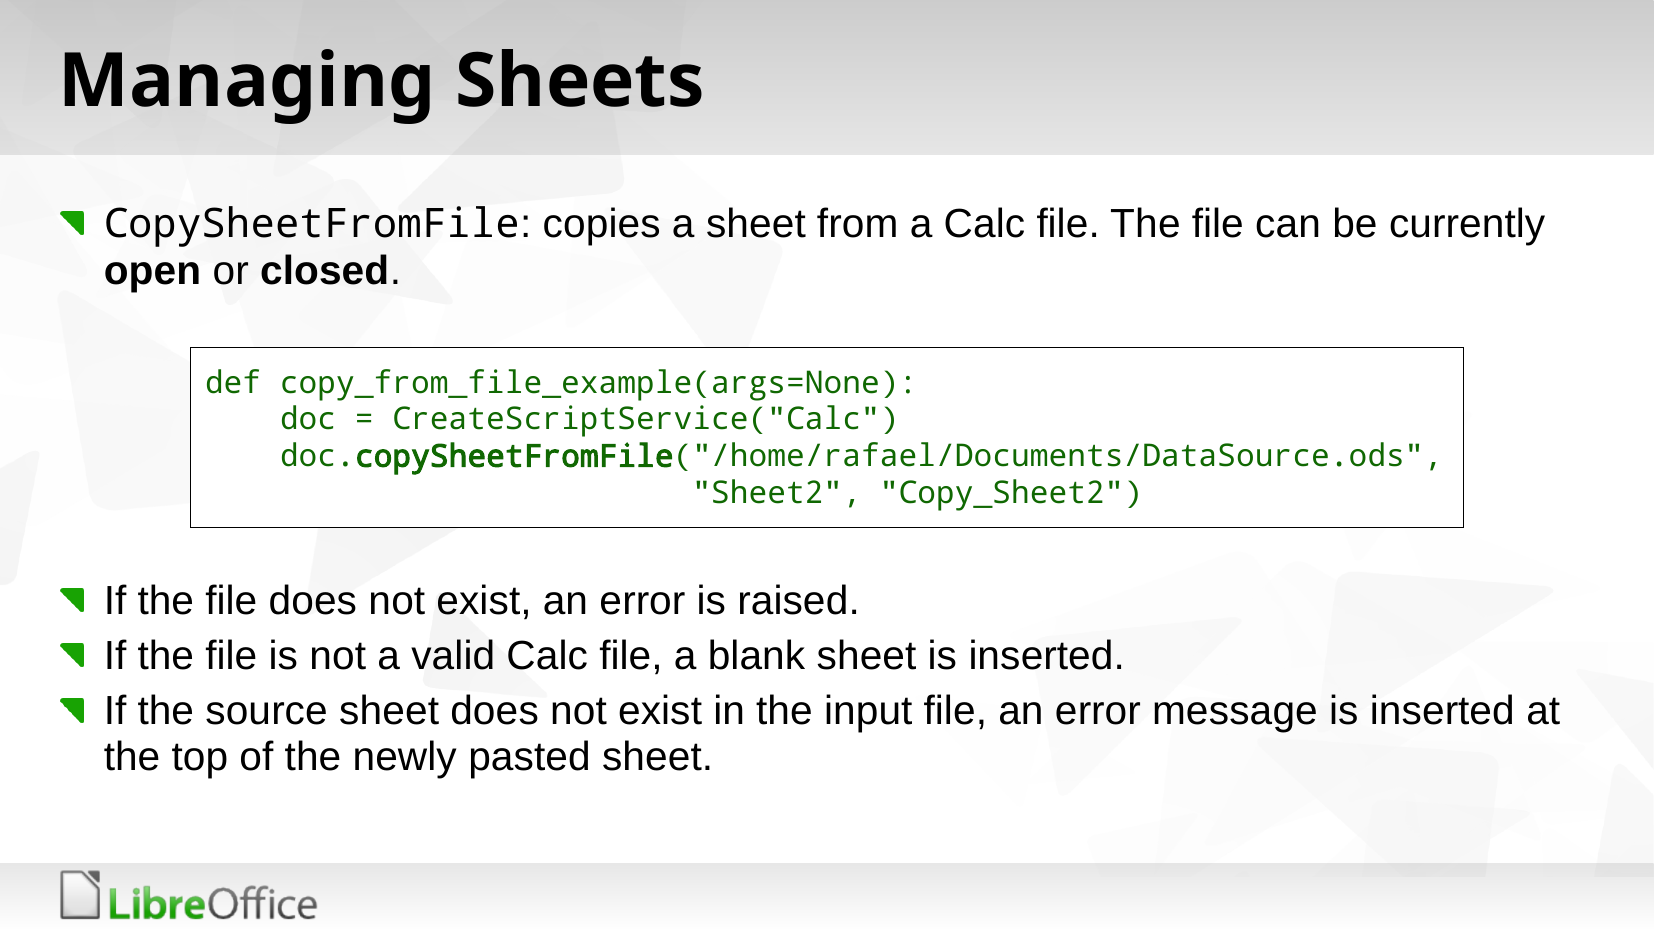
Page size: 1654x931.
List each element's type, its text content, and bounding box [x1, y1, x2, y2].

title Managing Sheets [59, 22, 1595, 133]
text_box def copy_from_file_example(args=None): doc = CreateScriptService("Calc") doc.copySheetFromFile("/home/rafael/Documents/DataSource.ods", "Sheet2", "Copy_Sheet2") [190, 347, 1464, 528]
picture [915, 411, 1654, 877]
picture [0, 0, 783, 698]
list CopySheetFromFile: copies a sheet from a Calc file. The file can be currently open or closed. If the file does not exist, an error is raised. If the file is not a valid Calc file, a blank sheet is inserted. If the source sheet does not exist in the input file, an error message is inserted at the top of the newly pasted sheet. [60, 199, 1595, 841]
picture [41, 851, 337, 931]
